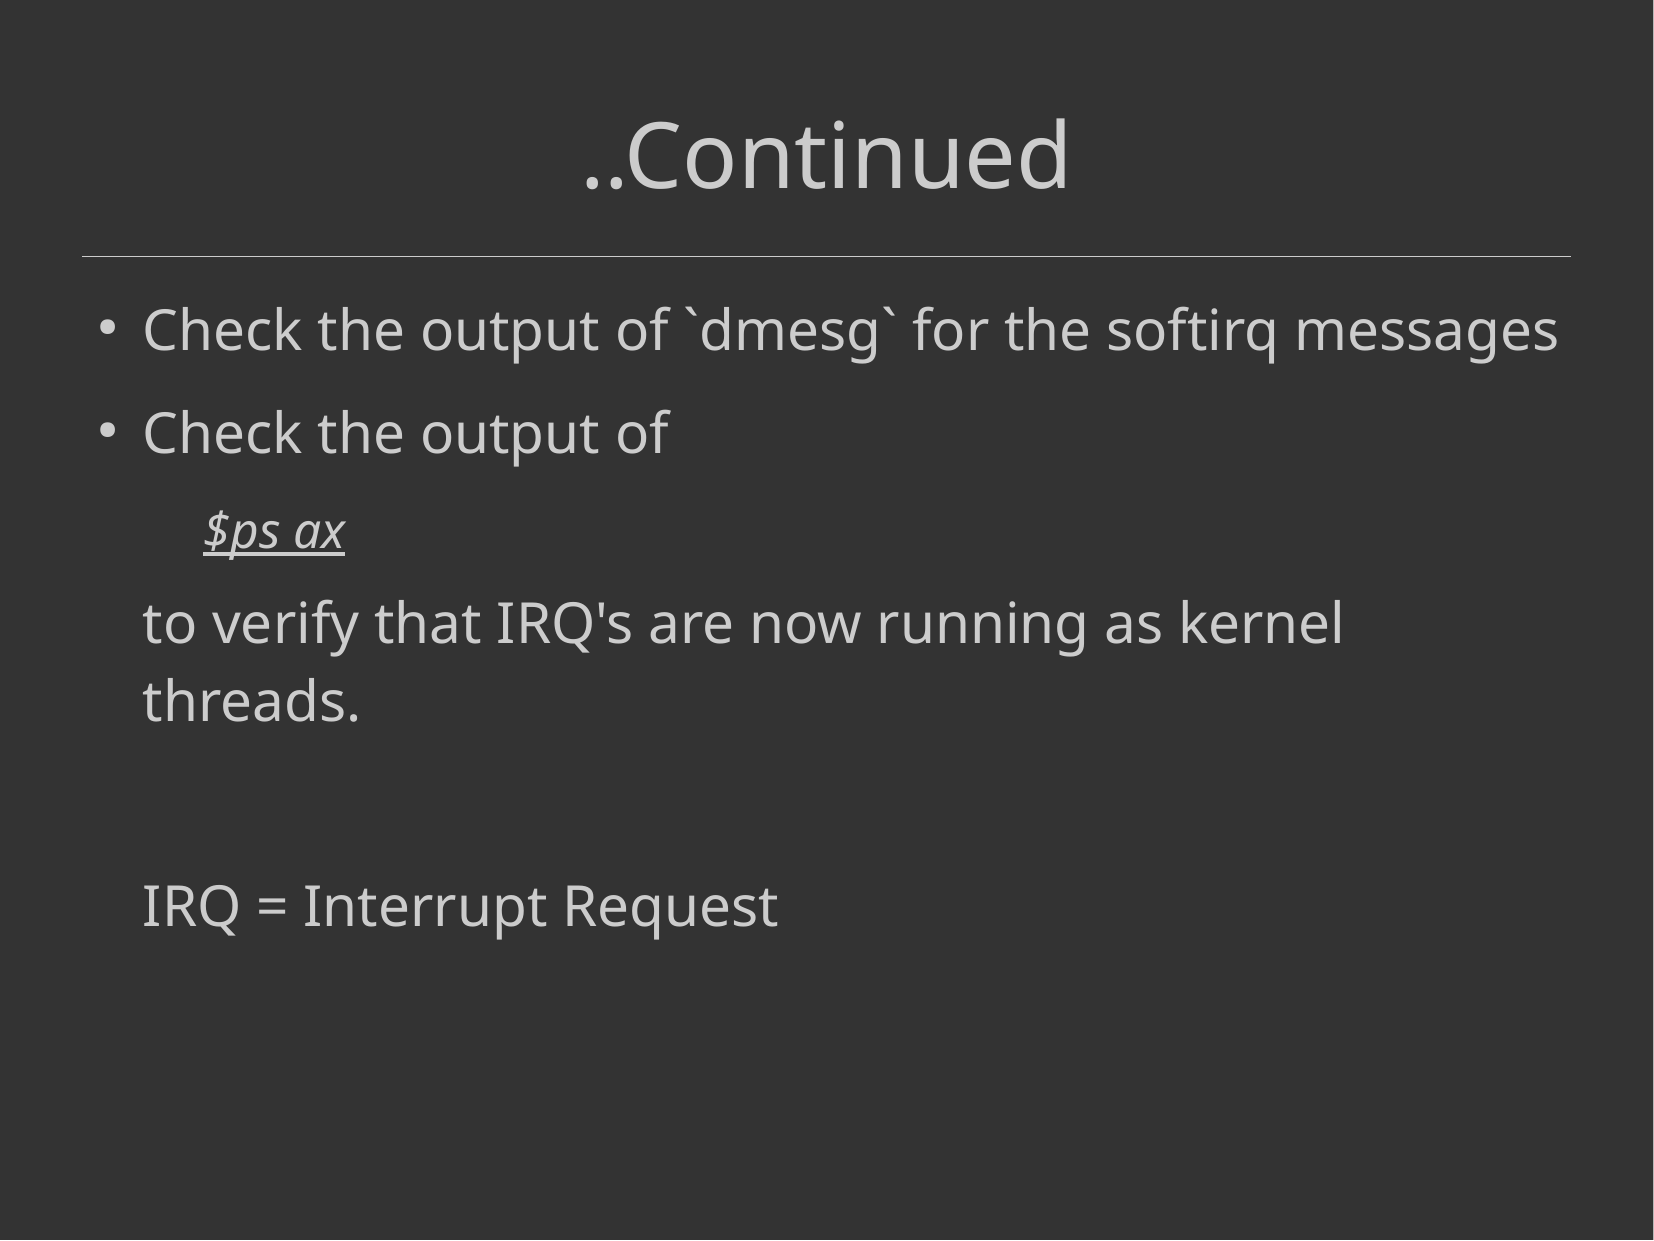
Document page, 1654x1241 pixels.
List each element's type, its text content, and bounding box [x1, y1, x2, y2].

title ..Continued [82, 49, 1571, 257]
list Check the output of `dmesg` for the softirq messages Check the output of $ps ax to verify that IRQ's are now running as kernel threads. IRQ = Interrupt Request [82, 290, 1571, 1010]
